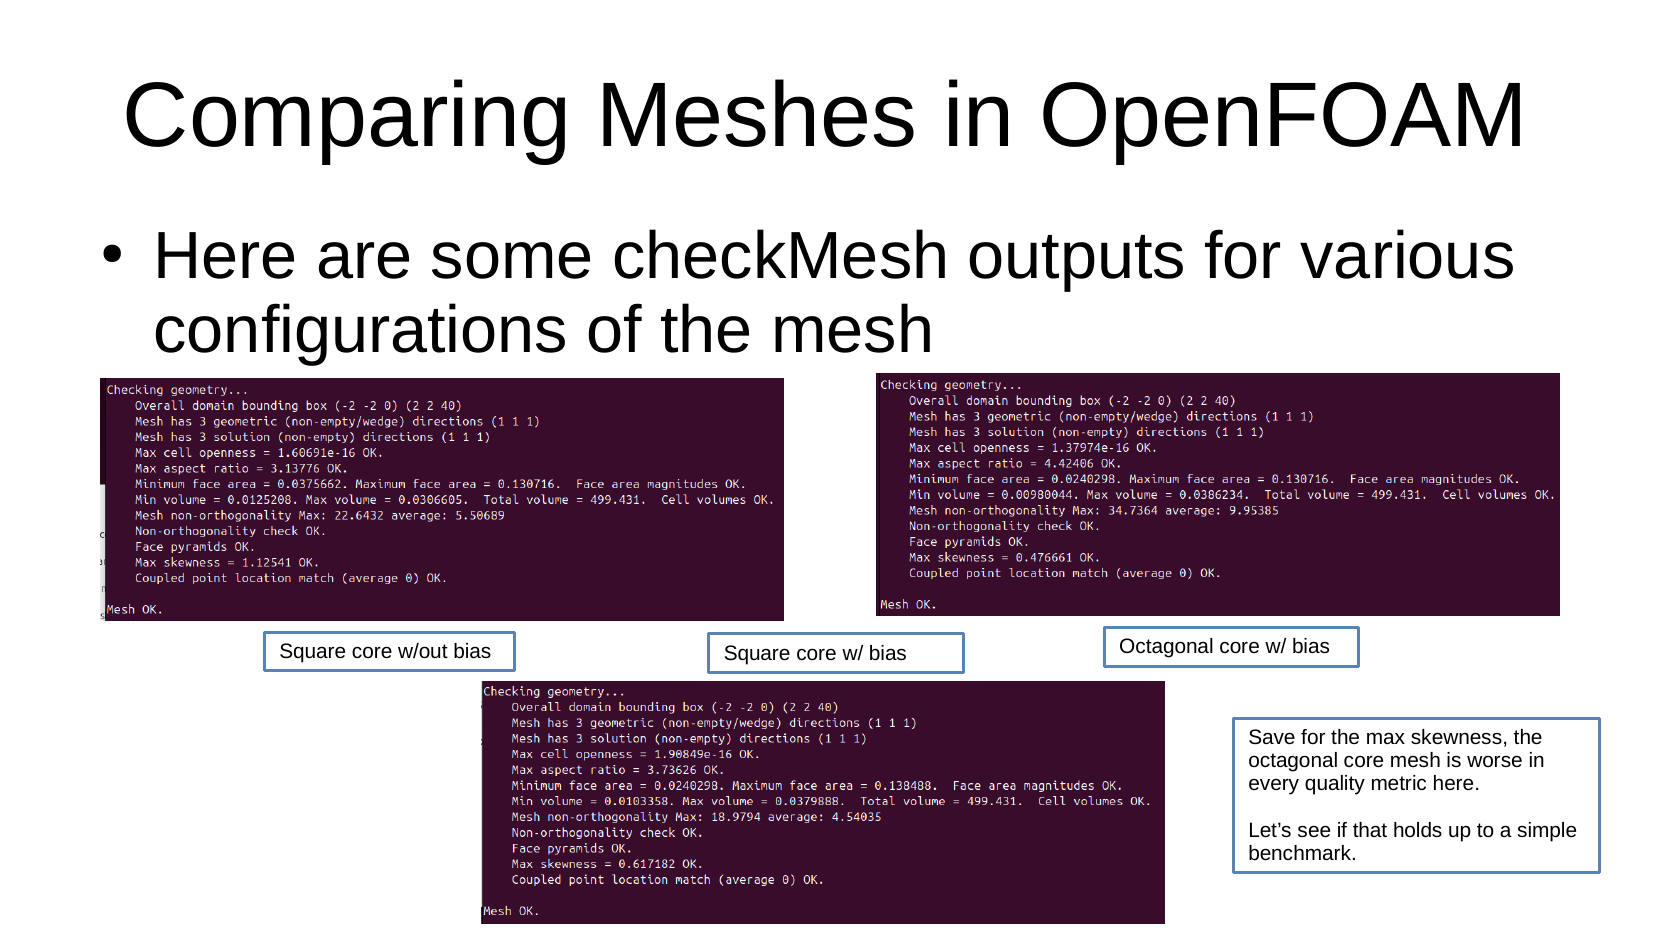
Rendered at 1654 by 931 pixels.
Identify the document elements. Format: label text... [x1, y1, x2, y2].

picture [876, 373, 1560, 616]
picture [100, 378, 784, 621]
text_box Square core w/ bias [708, 633, 964, 673]
list Here are some checkMesh outputs for various configurations of the mesh [82, 217, 1571, 758]
text_box Save for the max skewness, the octagonal core mesh is worse in every quality metric here. Let’s see if that holds up to a simple benchmark. [1233, 718, 1600, 873]
text_box Square core w/out bias [264, 632, 515, 671]
picture [481, 681, 1165, 924]
title Comparing Meshes in OpenFOAM [82, 37, 1571, 193]
text_box Octagonal core w/ bias [1104, 627, 1359, 667]
